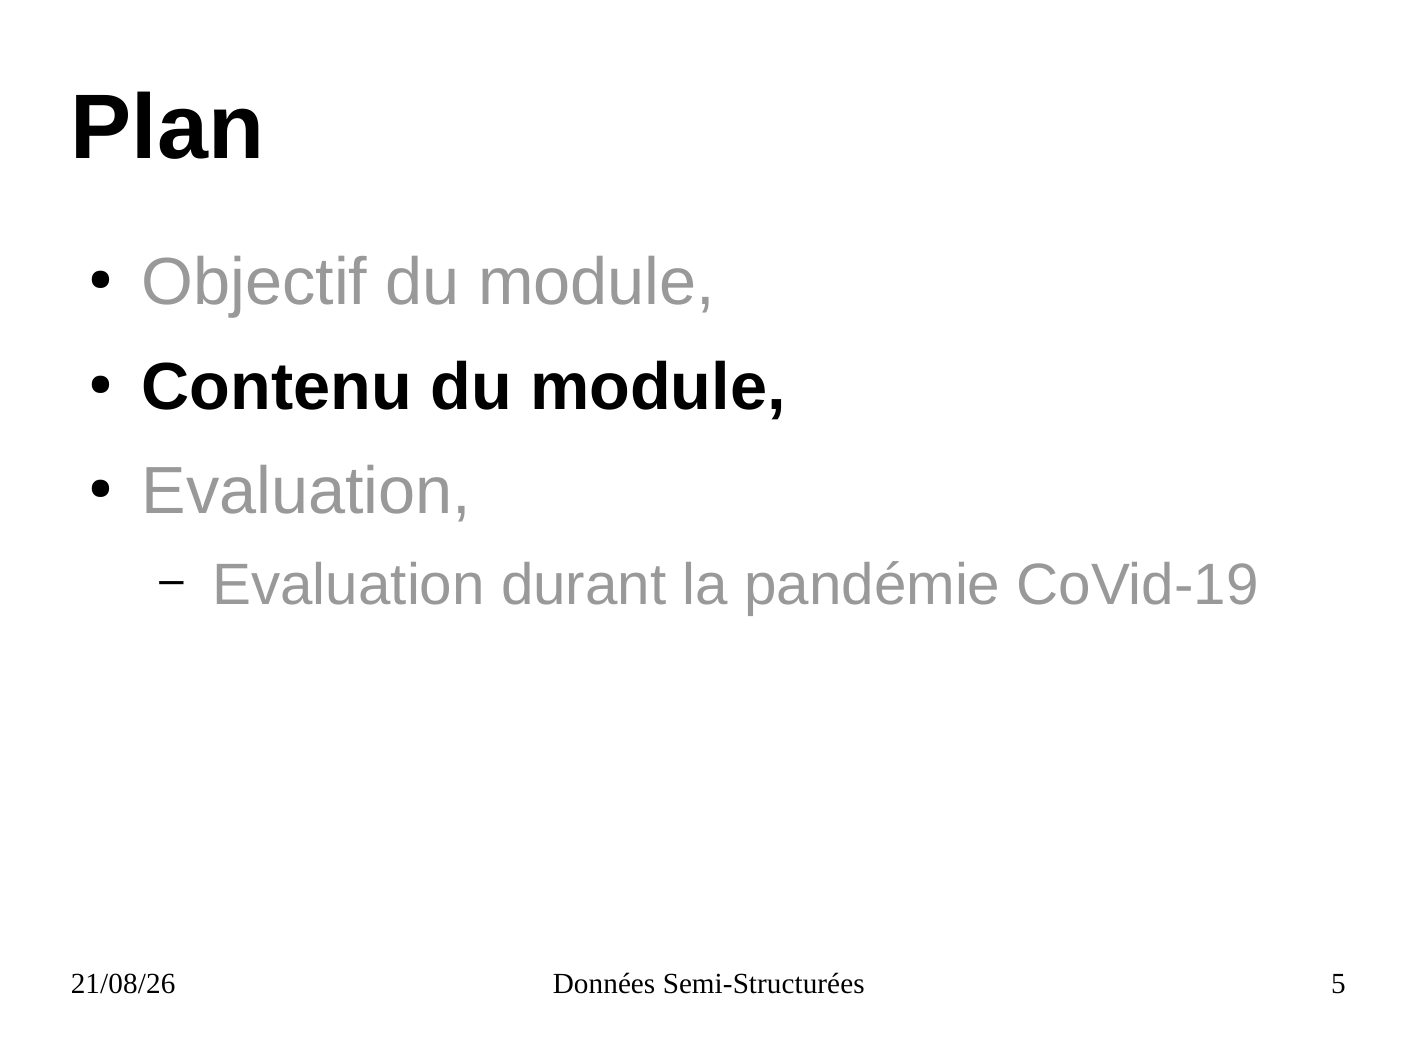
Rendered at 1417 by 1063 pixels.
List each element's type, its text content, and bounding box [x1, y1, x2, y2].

list Objectif du module, Contenu du module, Evaluation, Evaluation durant la pandémie CoVid-19 [70, 244, 1346, 925]
title Plan [70, 42, 1346, 212]
